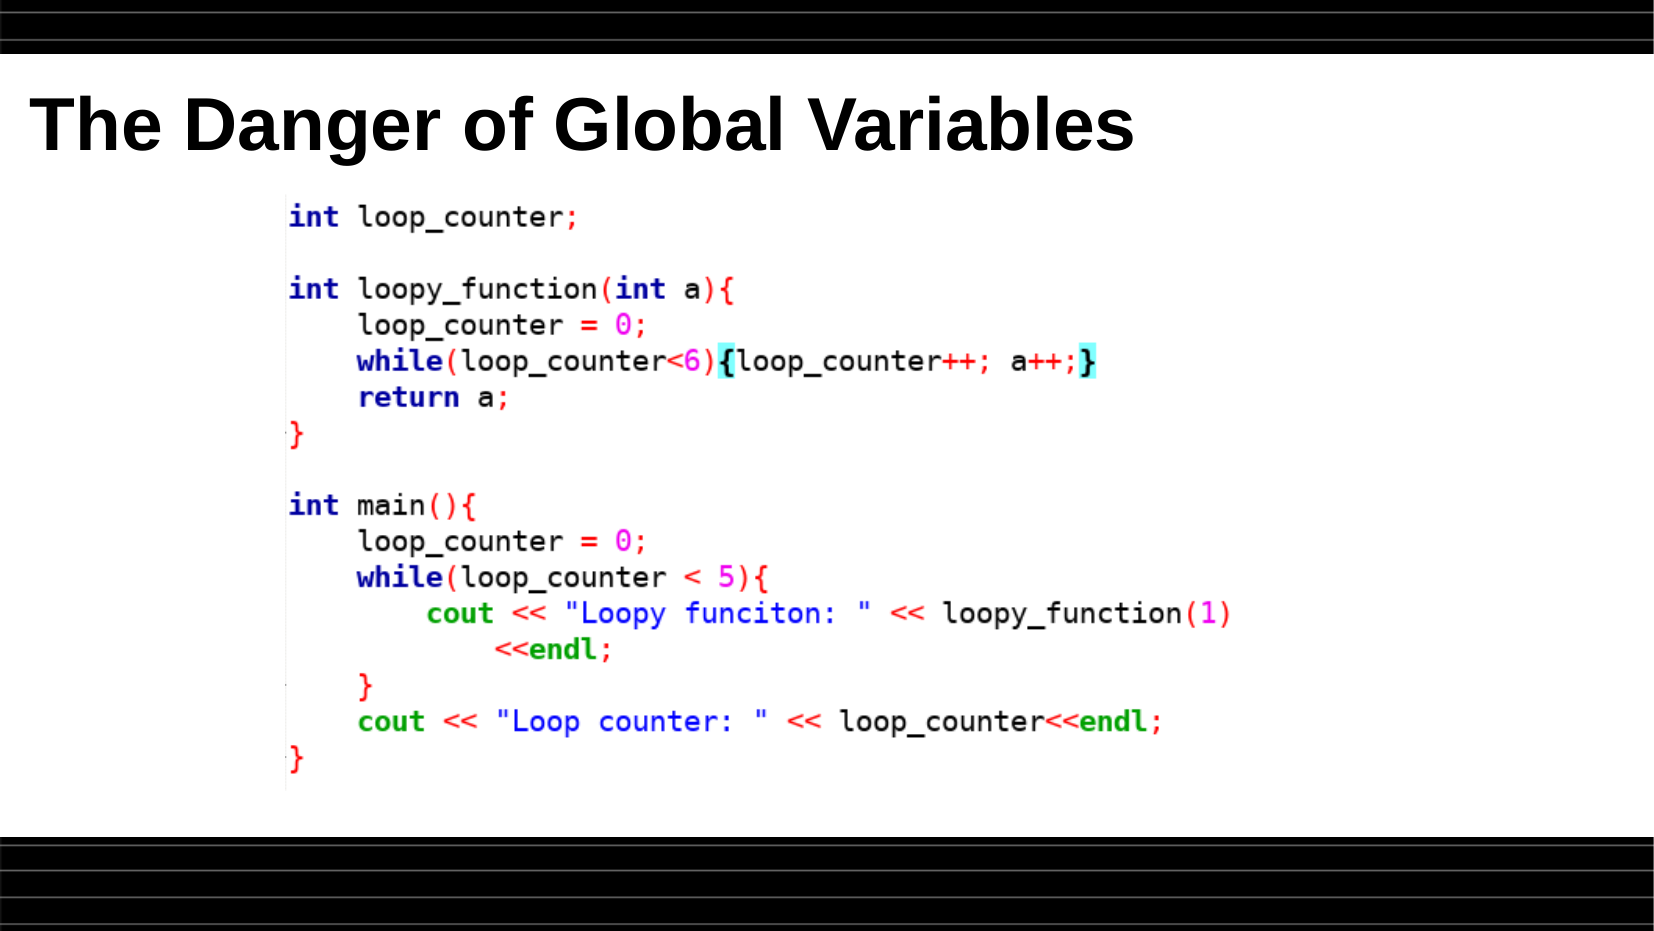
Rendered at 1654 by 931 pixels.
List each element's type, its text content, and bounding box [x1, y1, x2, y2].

picture [0, 837, 1654, 931]
picture [285, 194, 1284, 791]
picture [0, 0, 1654, 54]
text_box The Danger of Global Variables [15, 75, 1546, 174]
